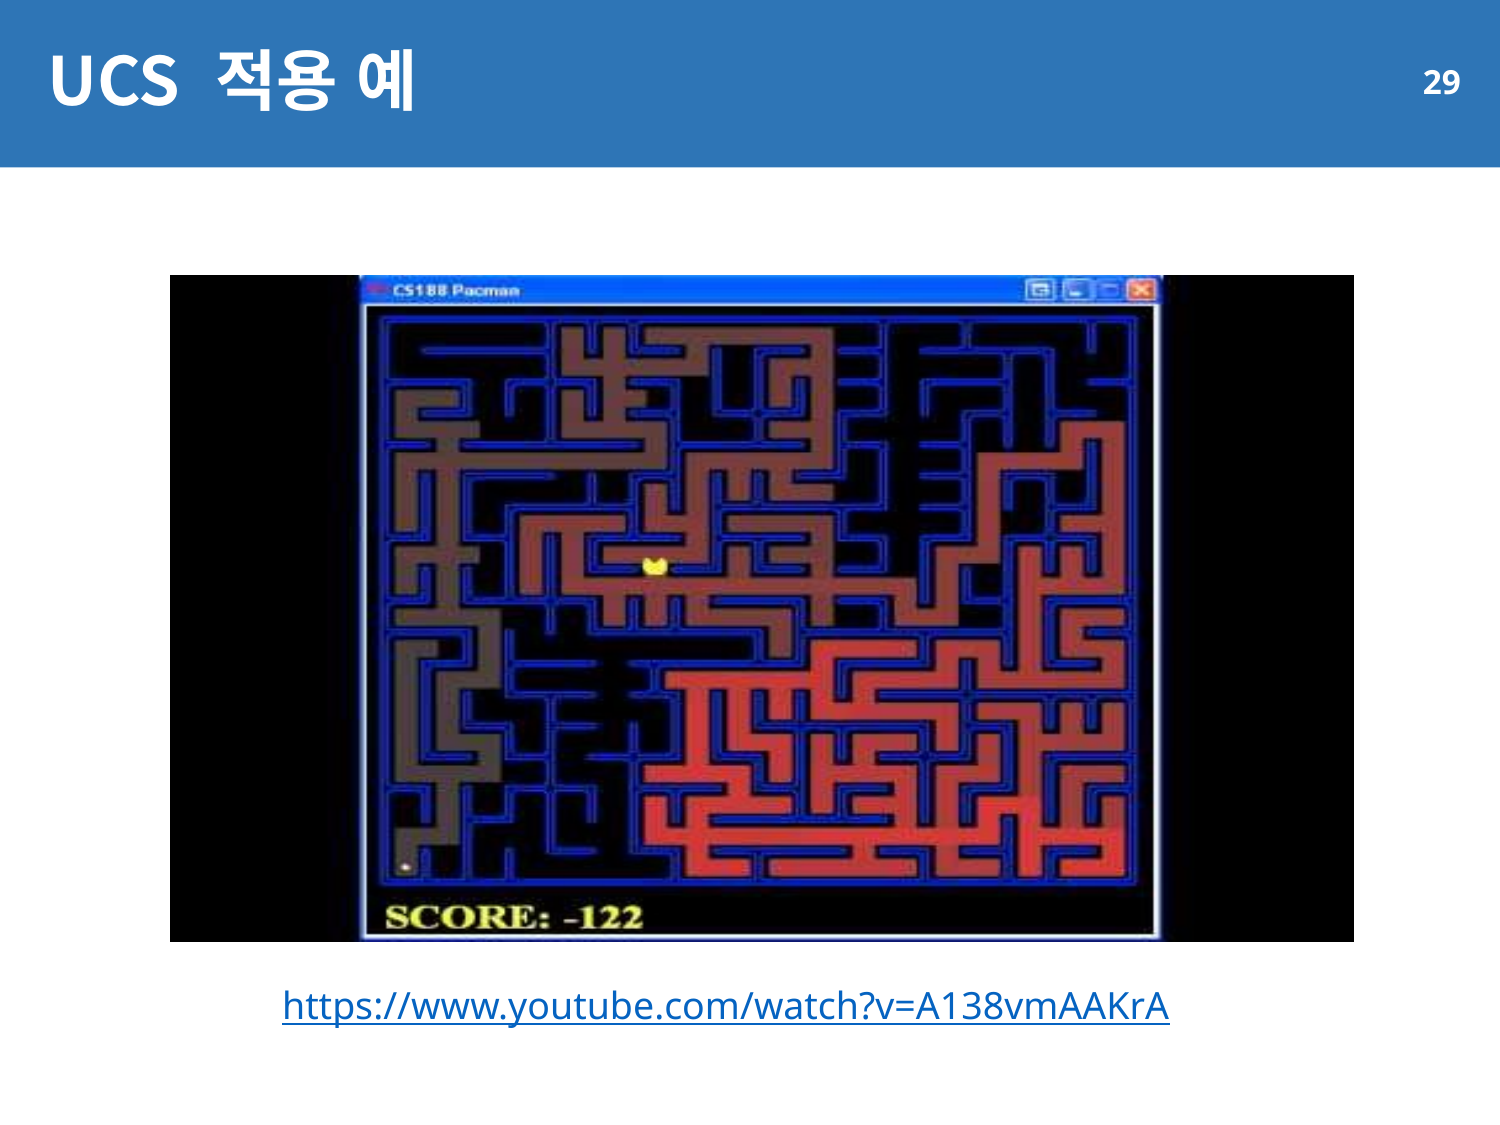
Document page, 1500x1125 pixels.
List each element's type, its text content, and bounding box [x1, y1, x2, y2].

picture [170, 275, 1354, 942]
text_box https://www.youtube.com/watch?v=A138vmAAKrA [267, 974, 1185, 1041]
slide_number <number> [1273, 53, 1476, 114]
title UCS 적용 예 [32, 20, 1476, 148]
